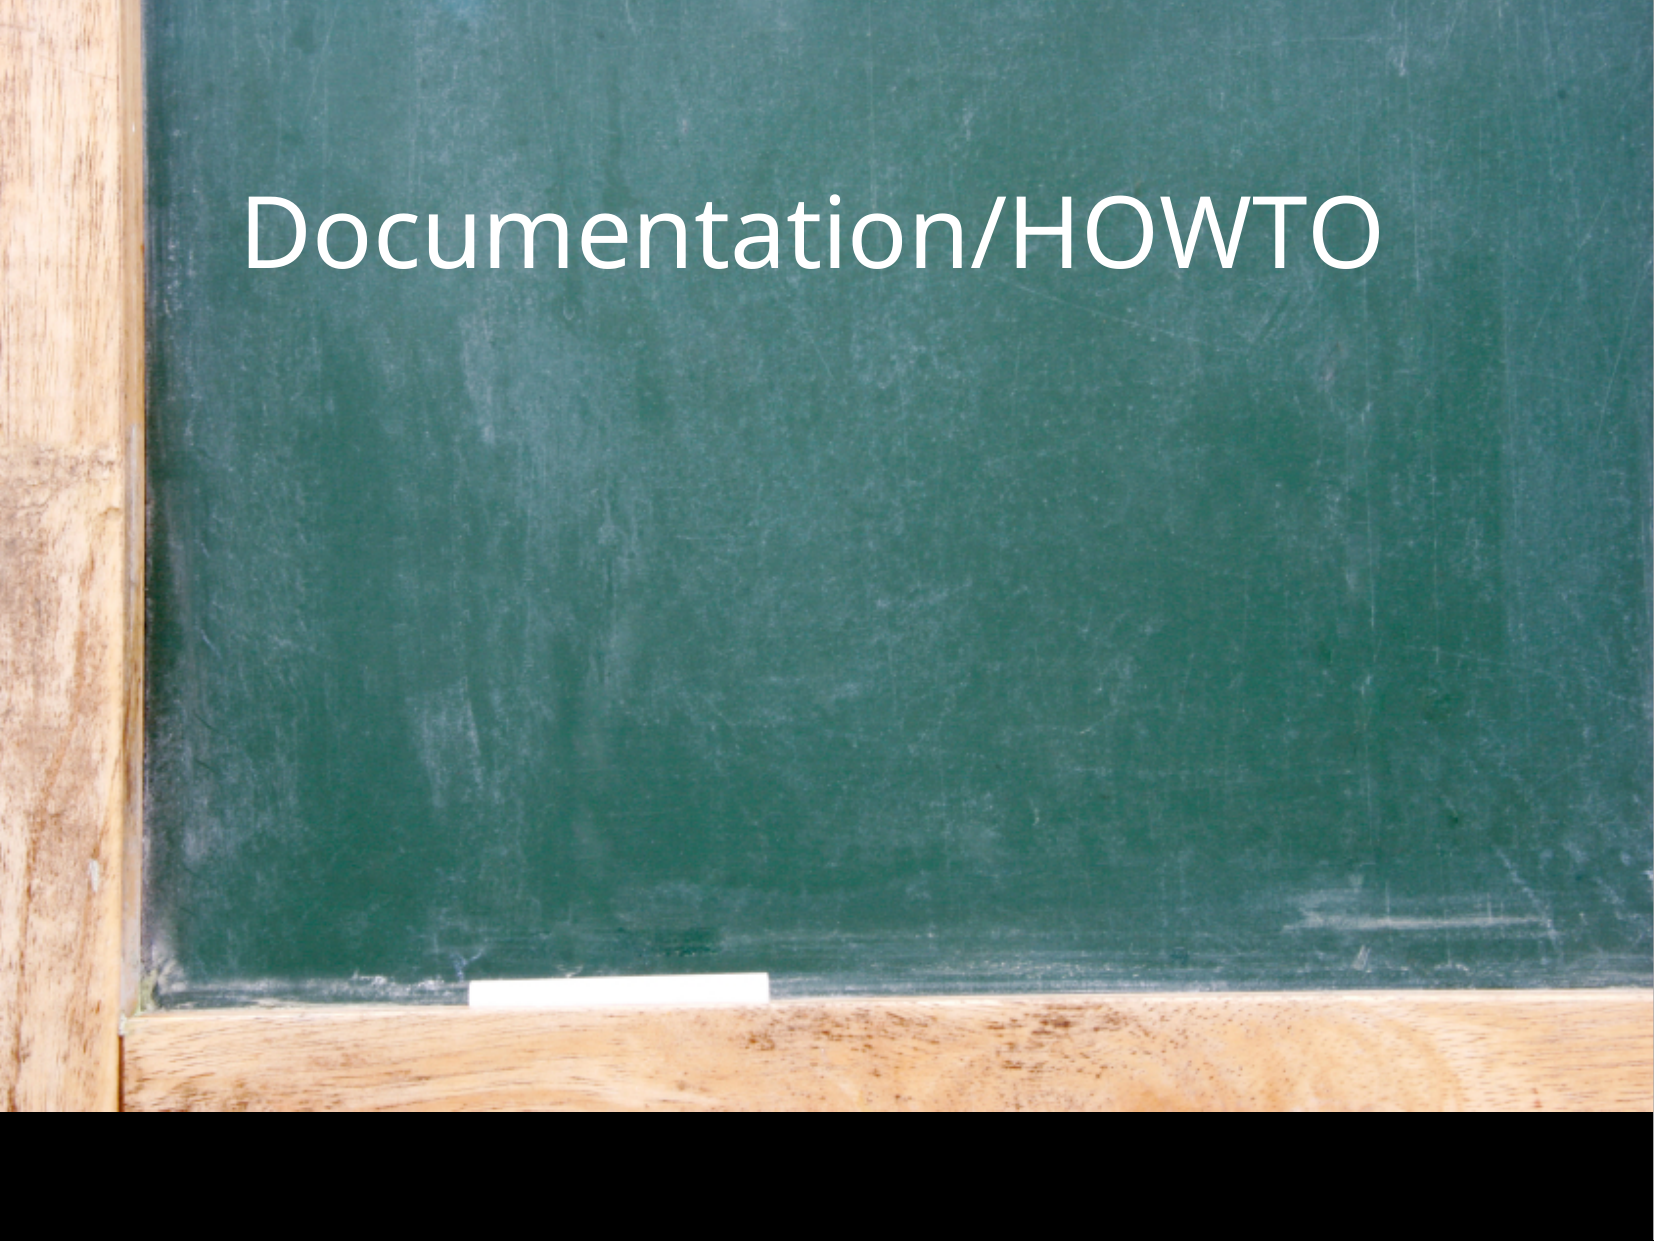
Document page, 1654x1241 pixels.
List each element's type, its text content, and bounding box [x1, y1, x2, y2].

picture [0, 0, 1654, 1112]
text_box [0, 1112, 1654, 1241]
text_box Documentation/HOWTO [225, 154, 1584, 338]
